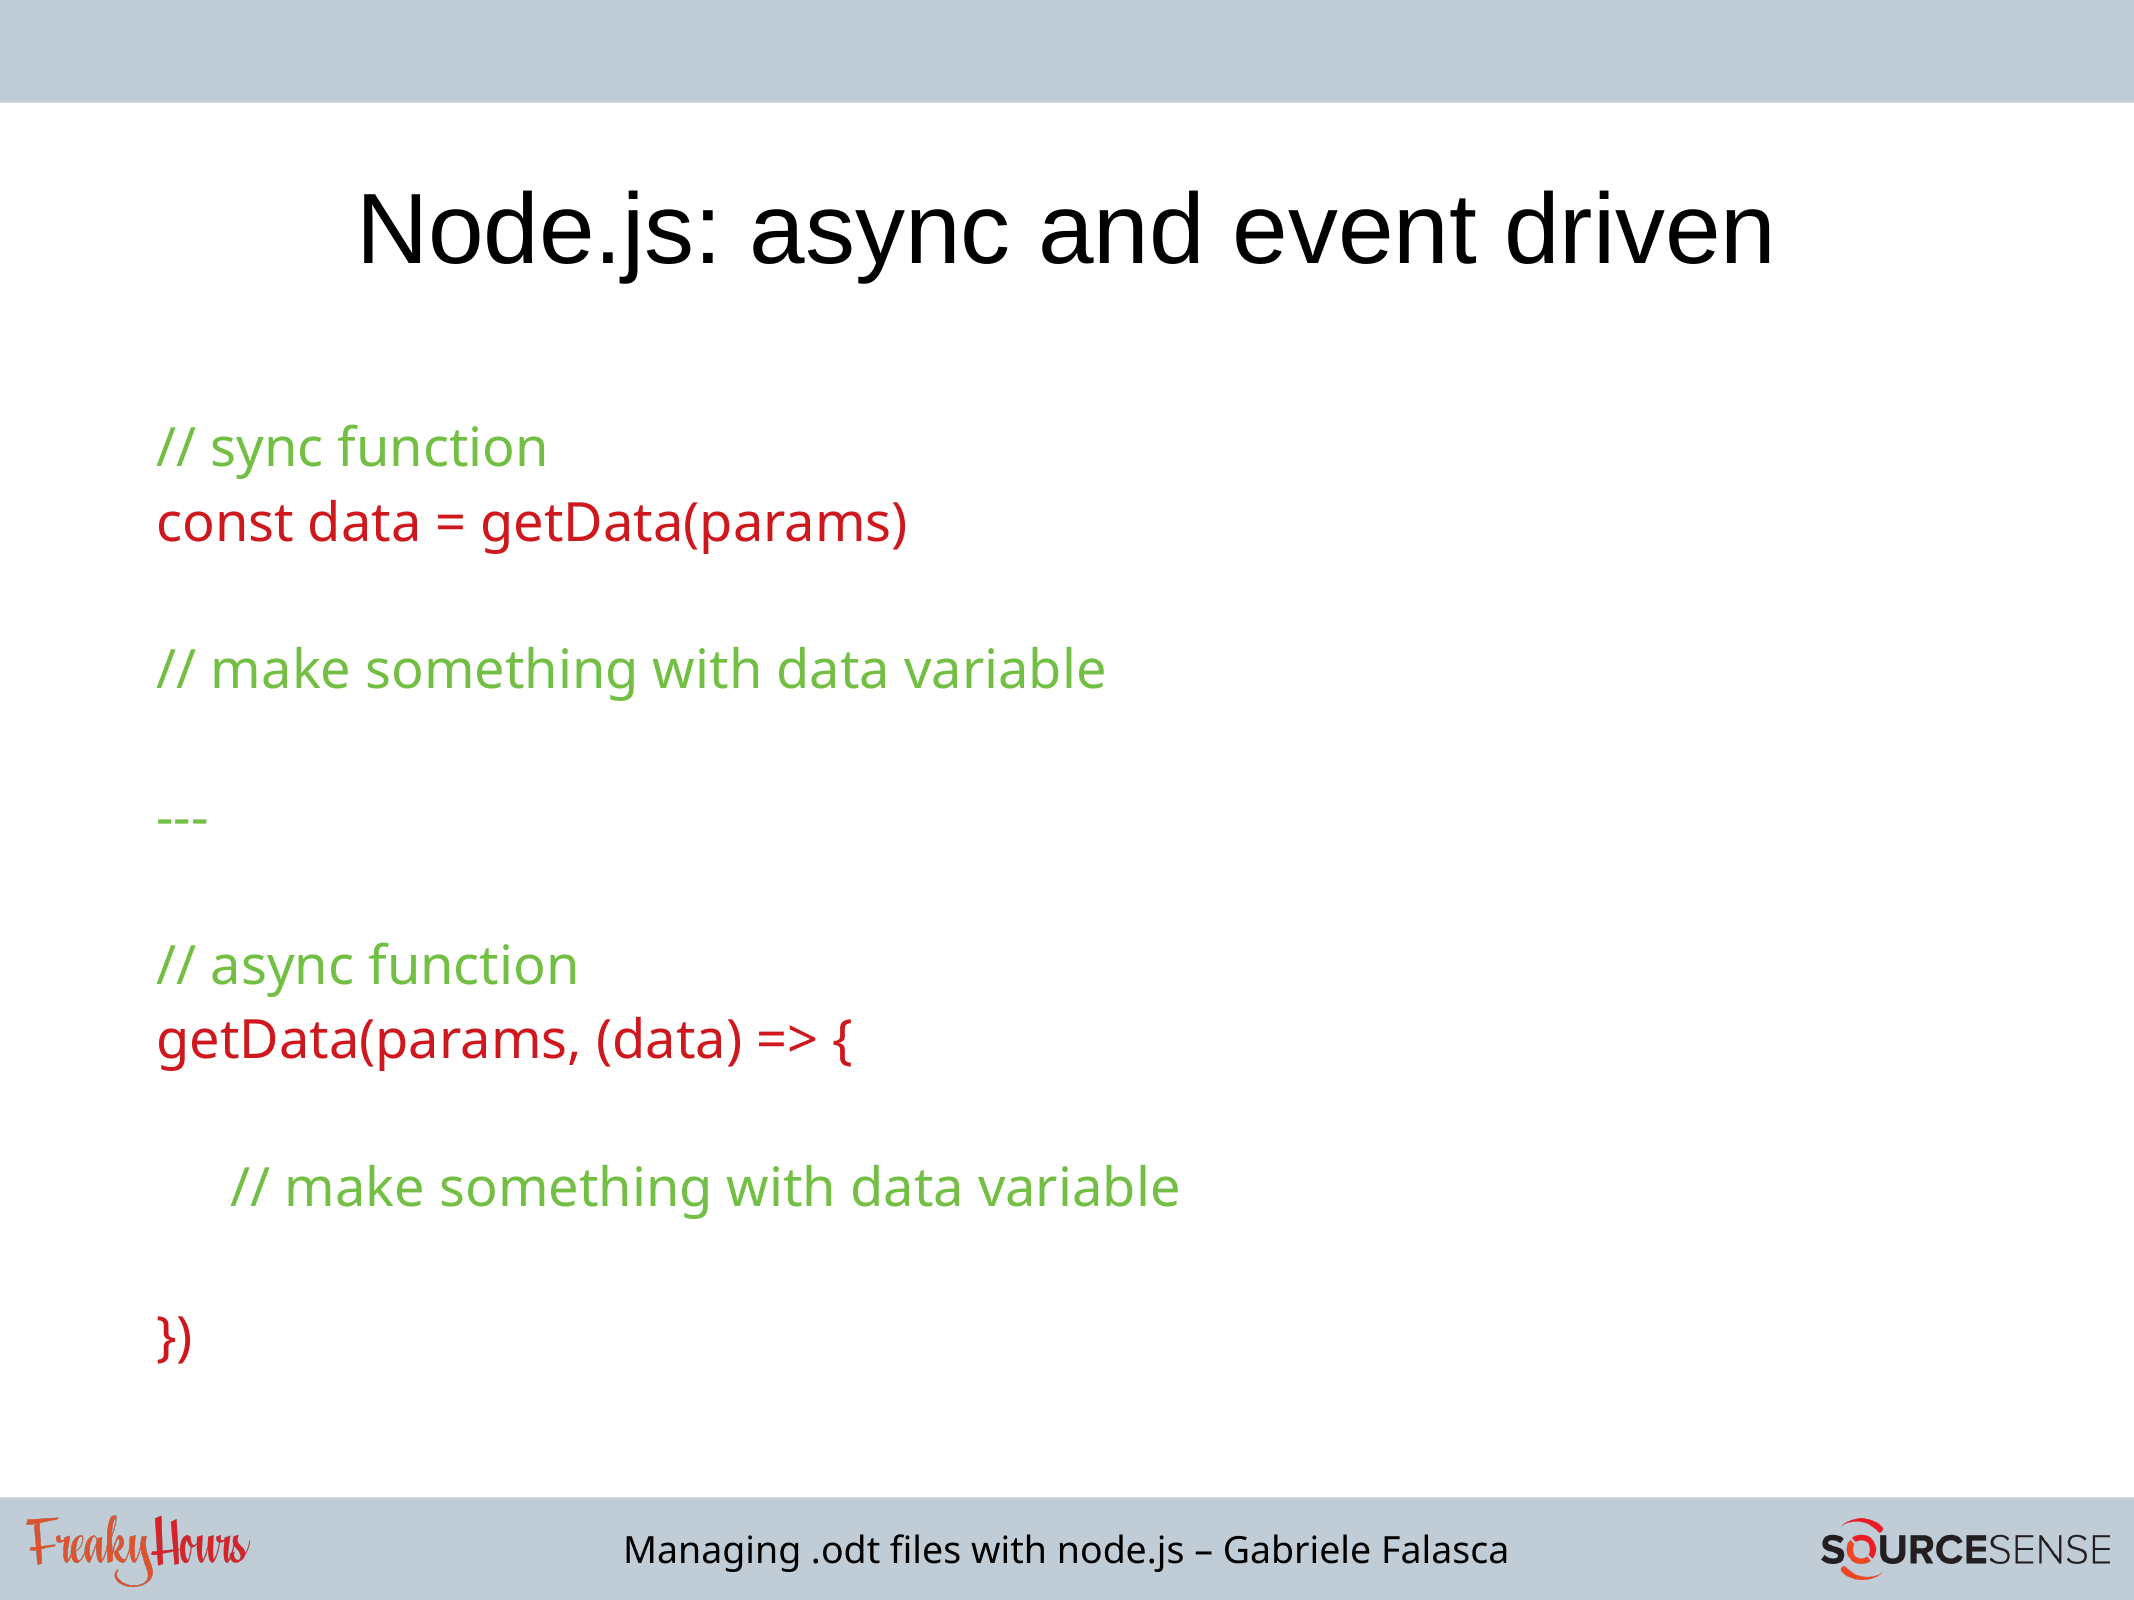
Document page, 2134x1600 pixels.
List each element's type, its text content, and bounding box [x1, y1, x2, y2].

text_box Node.js: async and event driven [0, 165, 2134, 292]
picture [1821, 1518, 2110, 1580]
text_box // sync function const data = getData(params) // make something with data variable --- // async function getData(params, (data) => { // make something with data variable }) [141, 401, 2020, 1392]
title Managing .odt files with node.js – Gabriele Falasca [333, 1497, 1800, 1600]
picture [26, 1515, 250, 1587]
